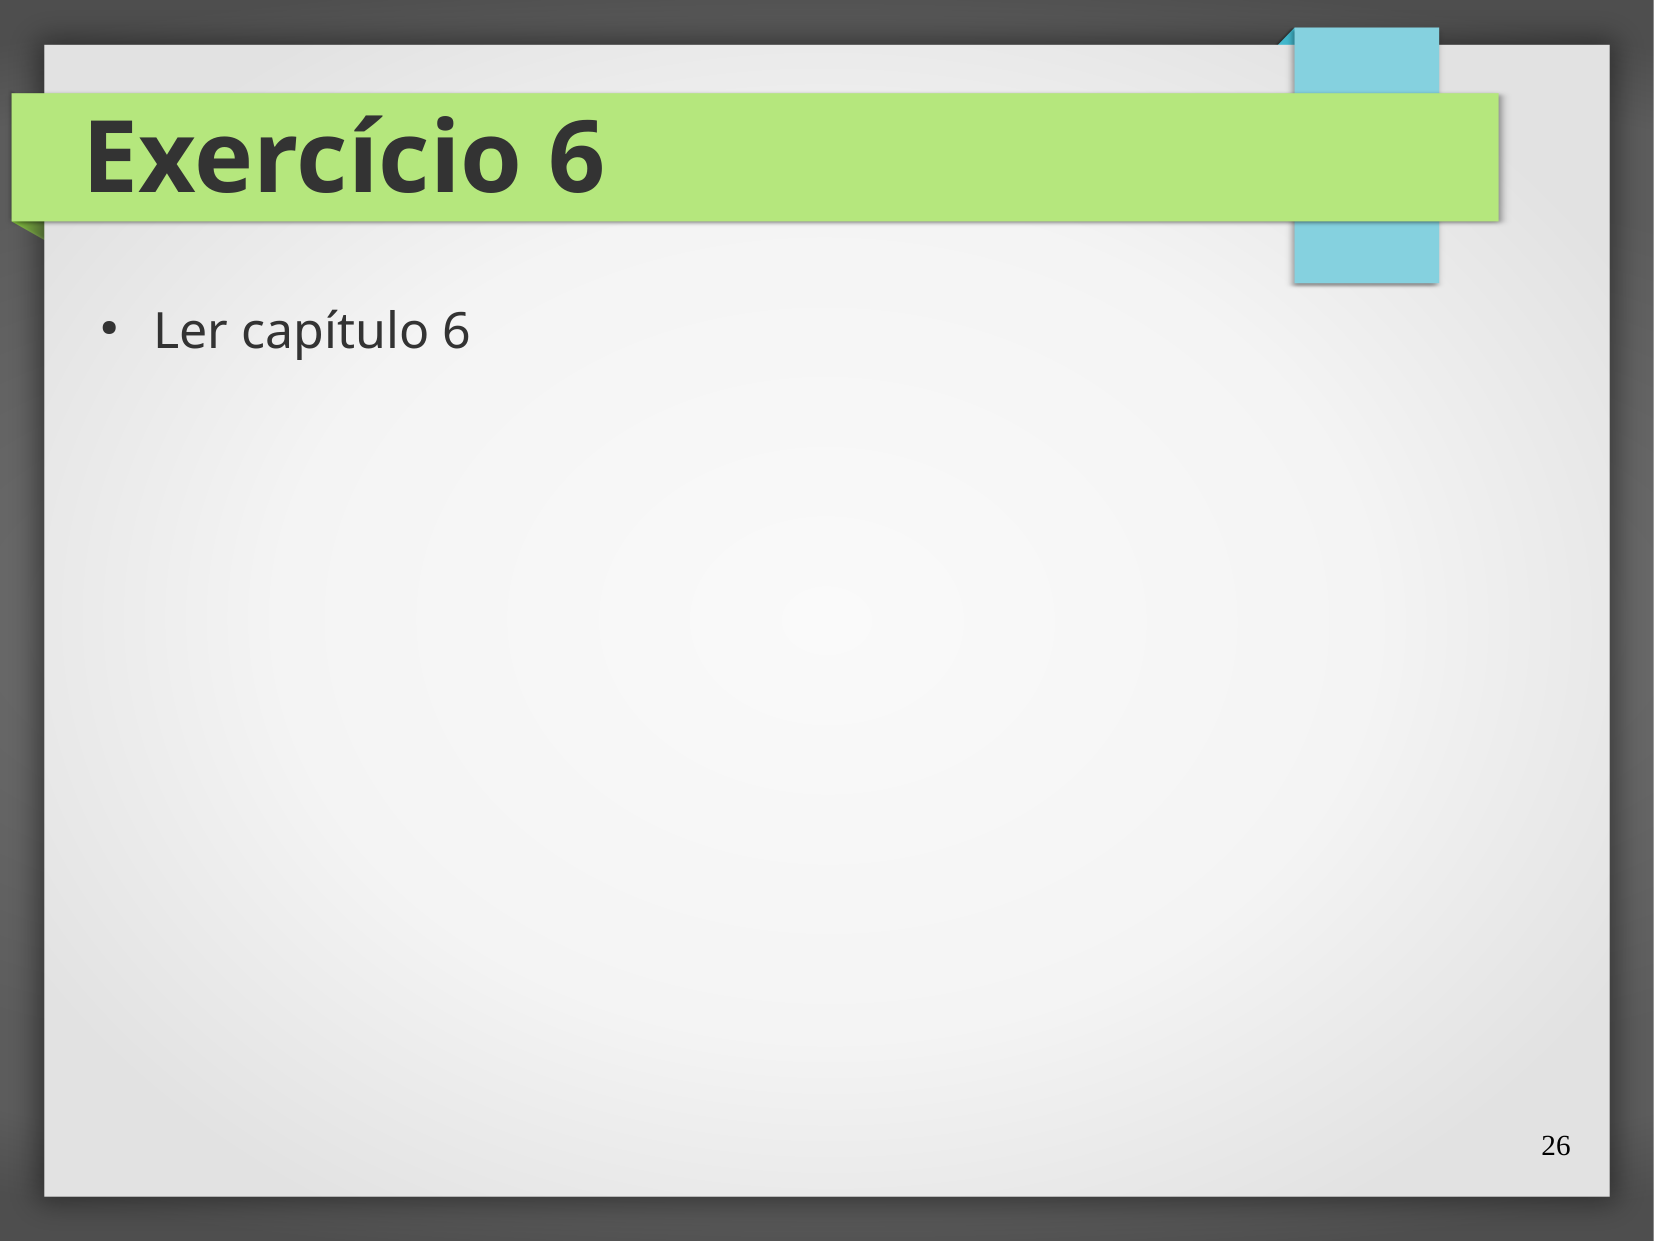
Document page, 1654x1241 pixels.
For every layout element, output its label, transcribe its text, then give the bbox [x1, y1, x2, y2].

title Exercício 6 [82, 94, 1264, 213]
picture [0, 0, 1654, 1241]
list Ler capítulo 6 [82, 295, 1571, 1015]
